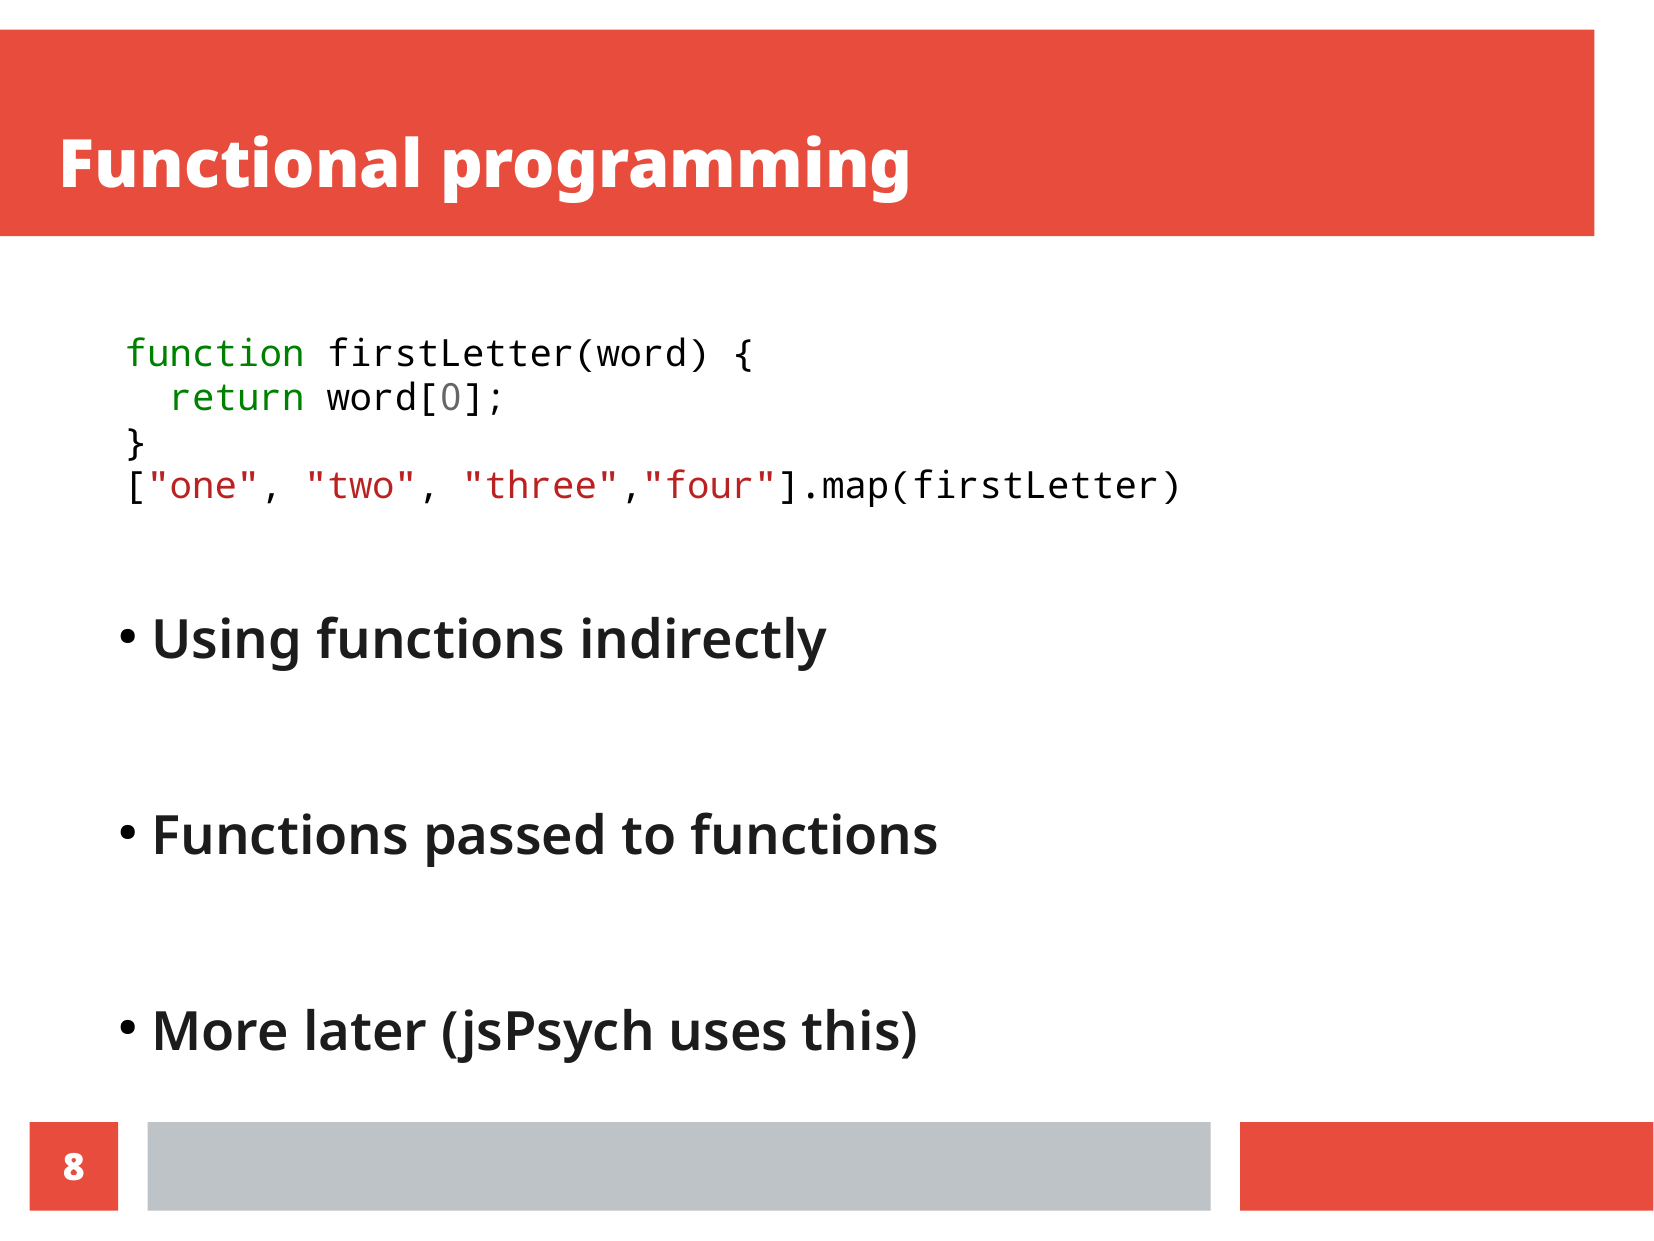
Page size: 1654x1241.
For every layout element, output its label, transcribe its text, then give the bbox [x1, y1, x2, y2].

title Functional programming [59, 59, 1595, 207]
text_box function firstLetter(word) { return word[0]; } ["one", "two", "three","four"].map(firstLetter) [109, 324, 1197, 516]
list Using functions indirectly Functions passed to functions More later (jsPsych uses this) [59, 324, 1565, 1093]
